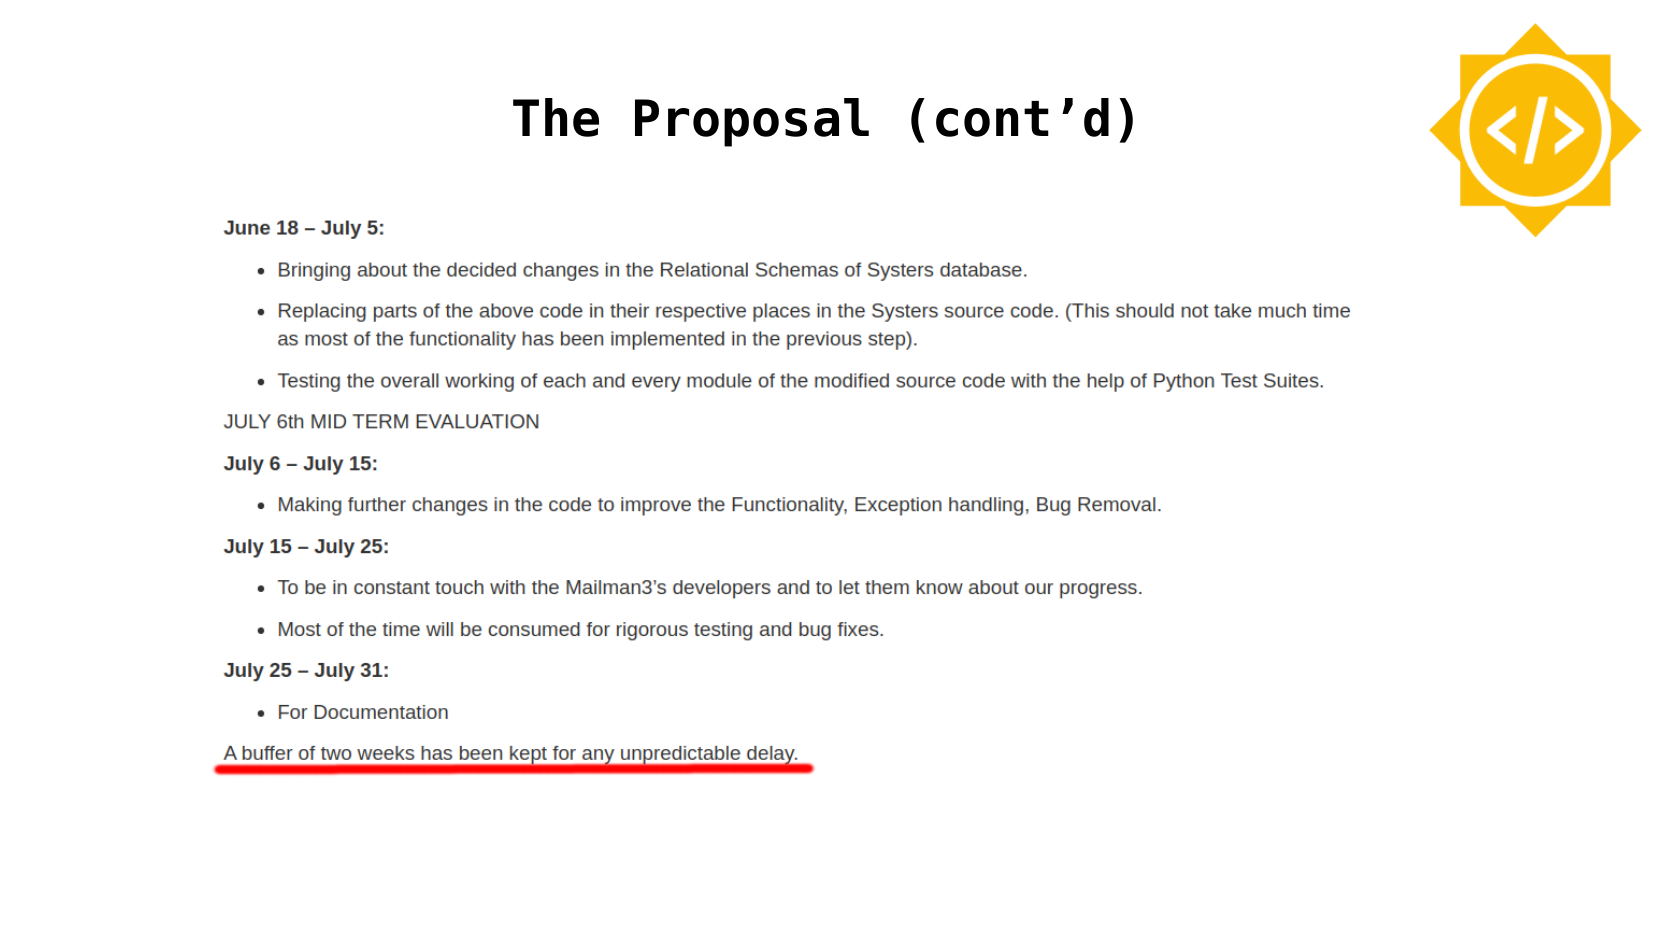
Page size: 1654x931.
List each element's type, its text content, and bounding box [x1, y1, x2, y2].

picture [1429, 23, 1642, 82]
picture [175, 212, 1406, 804]
text_box The Proposal (cont’d) [0, 82, 1654, 414]
